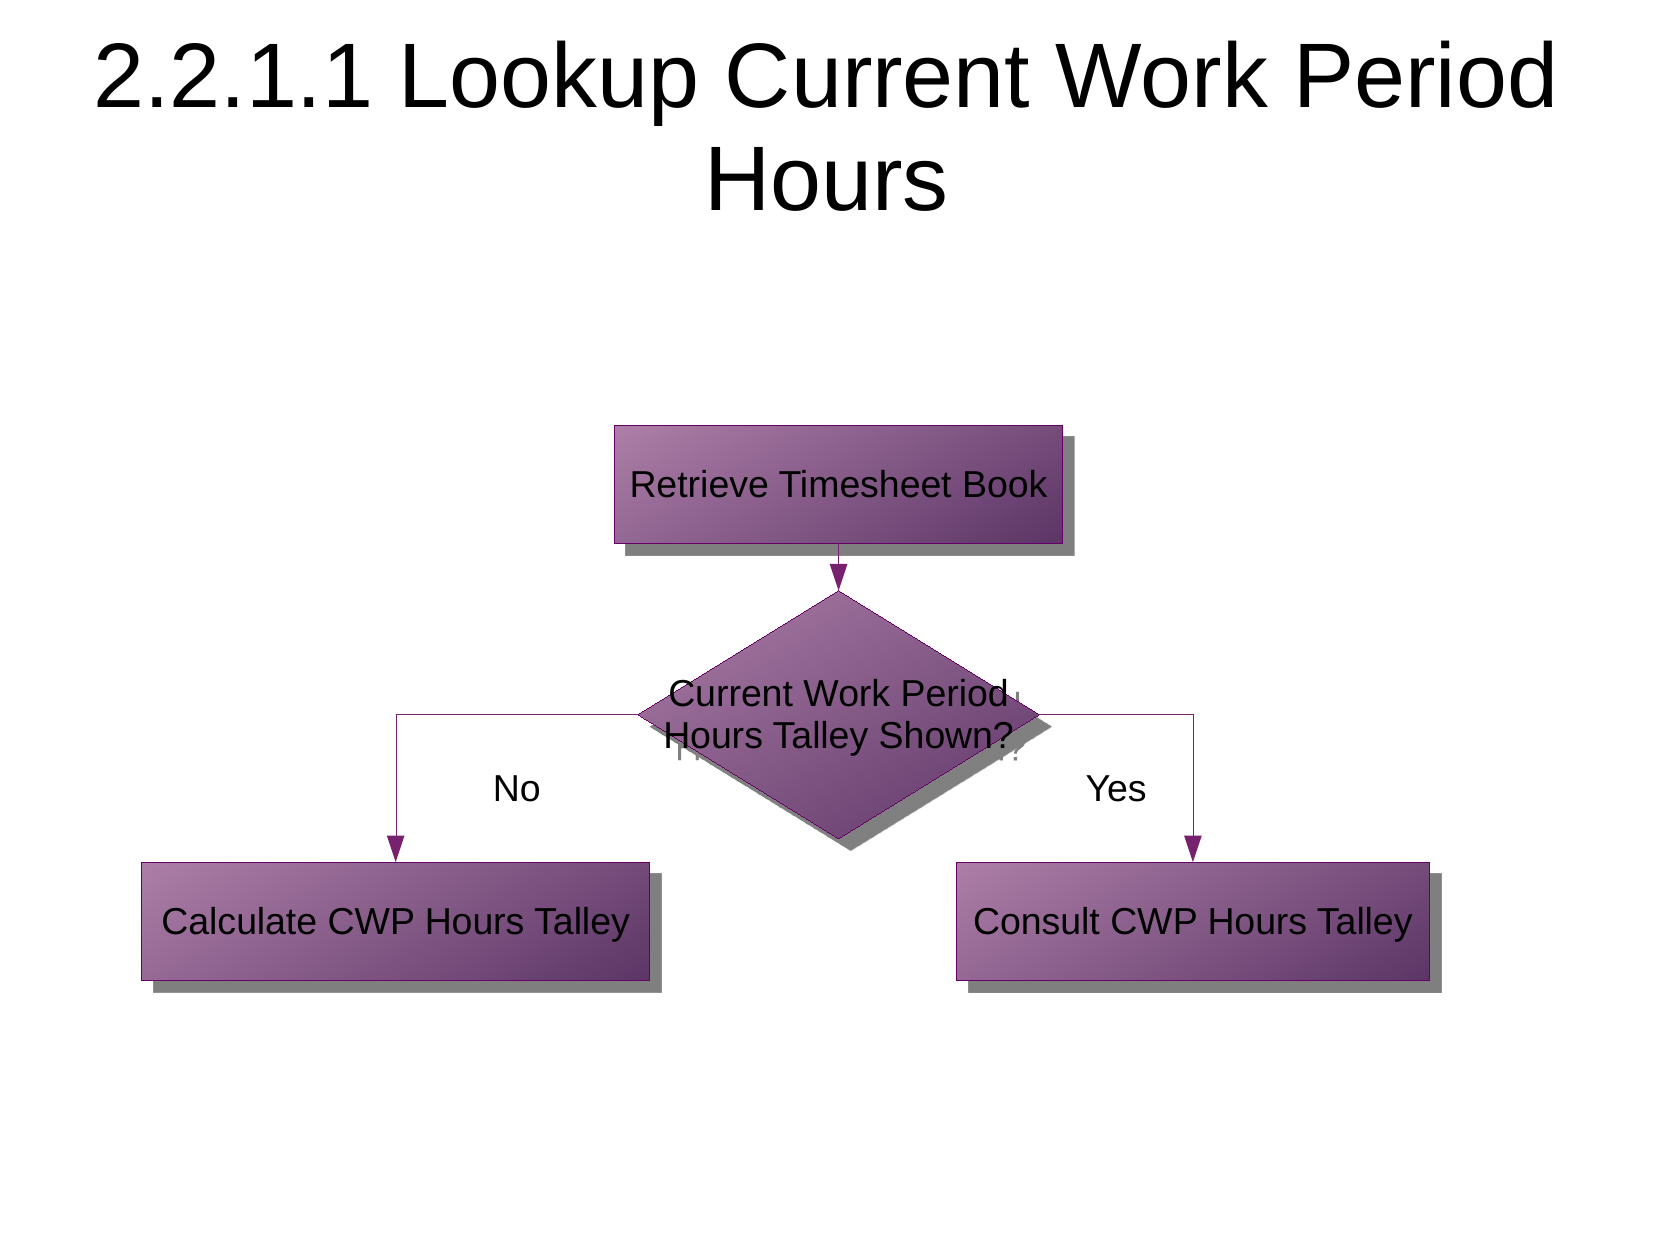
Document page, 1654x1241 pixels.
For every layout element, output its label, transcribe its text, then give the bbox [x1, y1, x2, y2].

text_box Current Work Period Hours Talley Shown? [638, 590, 1039, 839]
text_box Calculate CWP Hours Talley [141, 862, 650, 981]
text_box Consult CWP Hours Talley [956, 862, 1430, 981]
title 2.2.1.1 Lookup Current Work Period Hours [82, 23, 1571, 231]
text_box Retrieve Timesheet Book [614, 425, 1063, 544]
